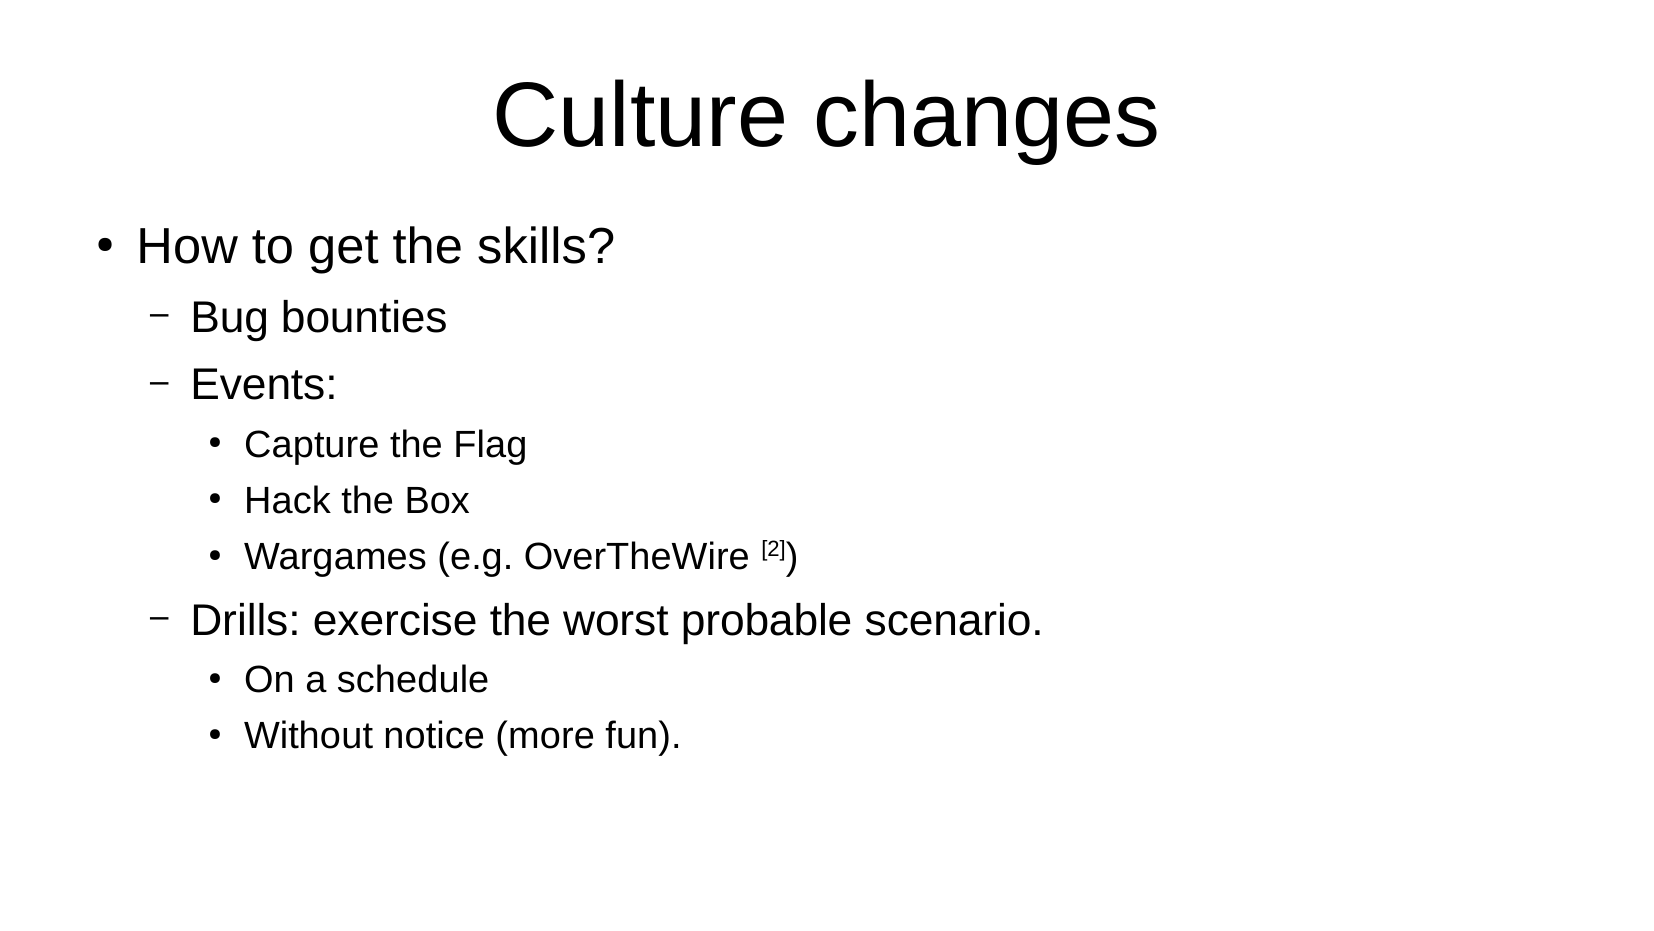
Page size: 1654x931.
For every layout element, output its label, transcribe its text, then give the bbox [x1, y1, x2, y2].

list How to get the skills? Bug bounties Events: Capture the Flag Hack the Box Wargames (e.g. OverTheWire [2]) Drills: exercise the worst probable scenario. On a schedule Without notice (more fun). [82, 217, 1571, 758]
title Culture changes [82, 37, 1571, 193]
